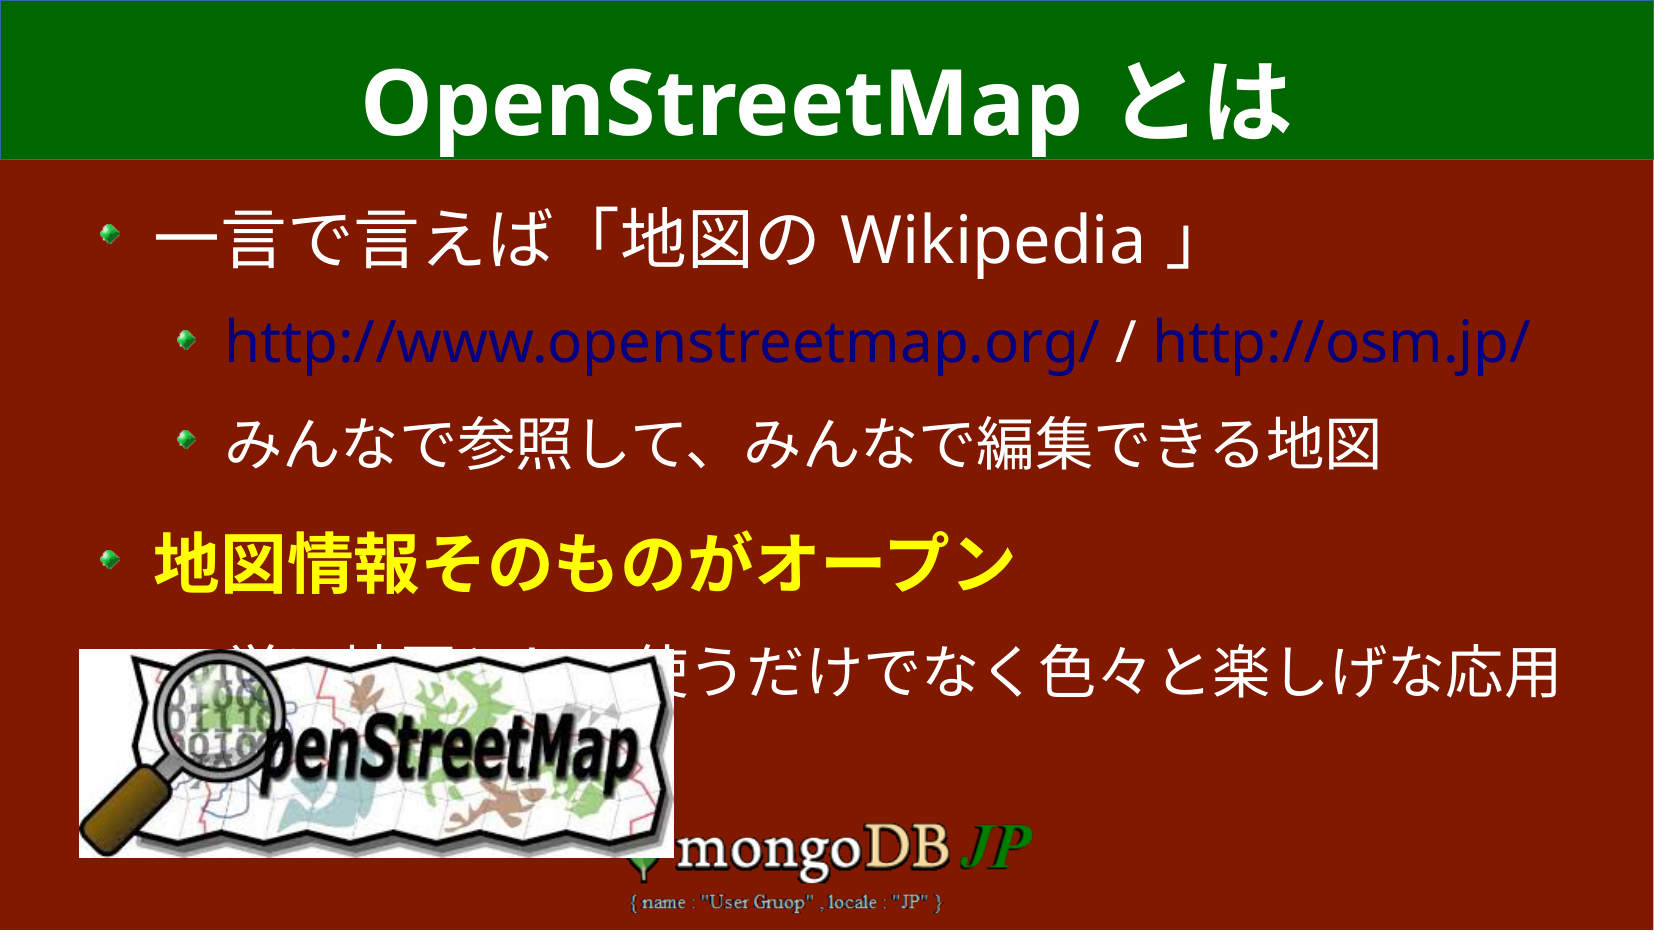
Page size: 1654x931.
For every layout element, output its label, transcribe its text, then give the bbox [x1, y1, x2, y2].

title OpenStreetMapとは [82, 37, 1571, 156]
picture [79, 649, 1047, 931]
list 一言で言えば「地図のWikipedia」 http://www.openstreetmap.org/ / http://osm.jp/ みんなで参照して、みんなで編集できる地図 地図情報そのものがオープン 単に地図として使うだけでなく色々と楽しげな応用が [82, 185, 1571, 726]
